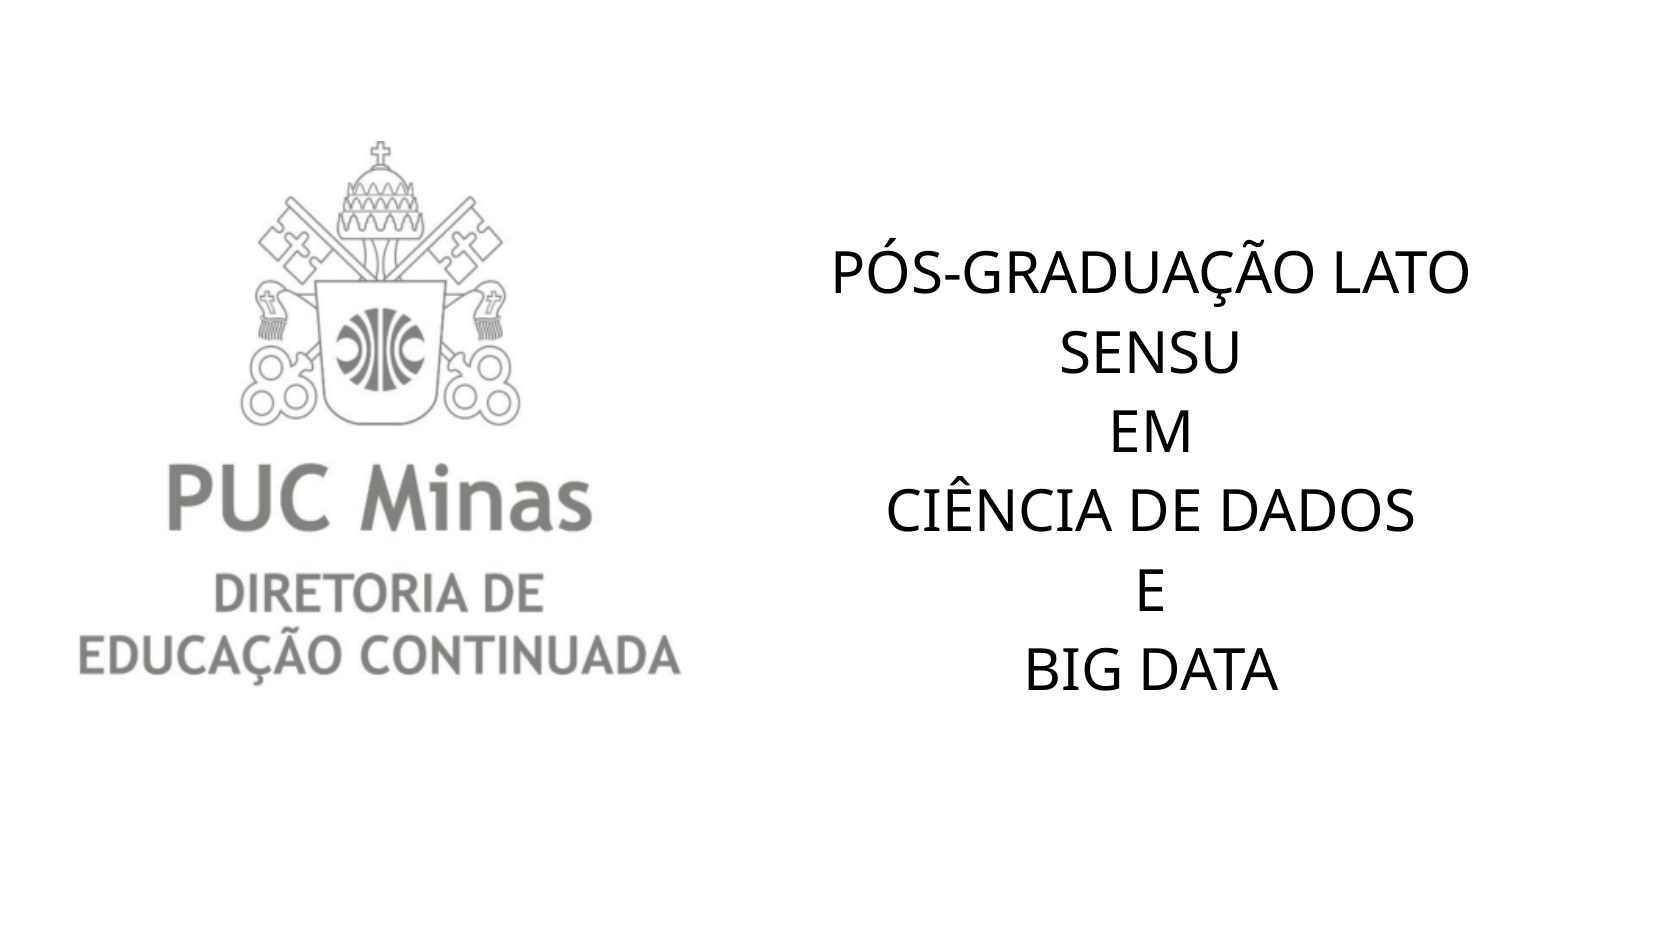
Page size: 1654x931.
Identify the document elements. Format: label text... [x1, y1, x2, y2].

text_box PÓS-GRADUAÇÃO LATO SENSU EM CIÊNCIA DE DADOS E BIG DATA [767, 224, 1536, 664]
picture [60, 141, 686, 703]
